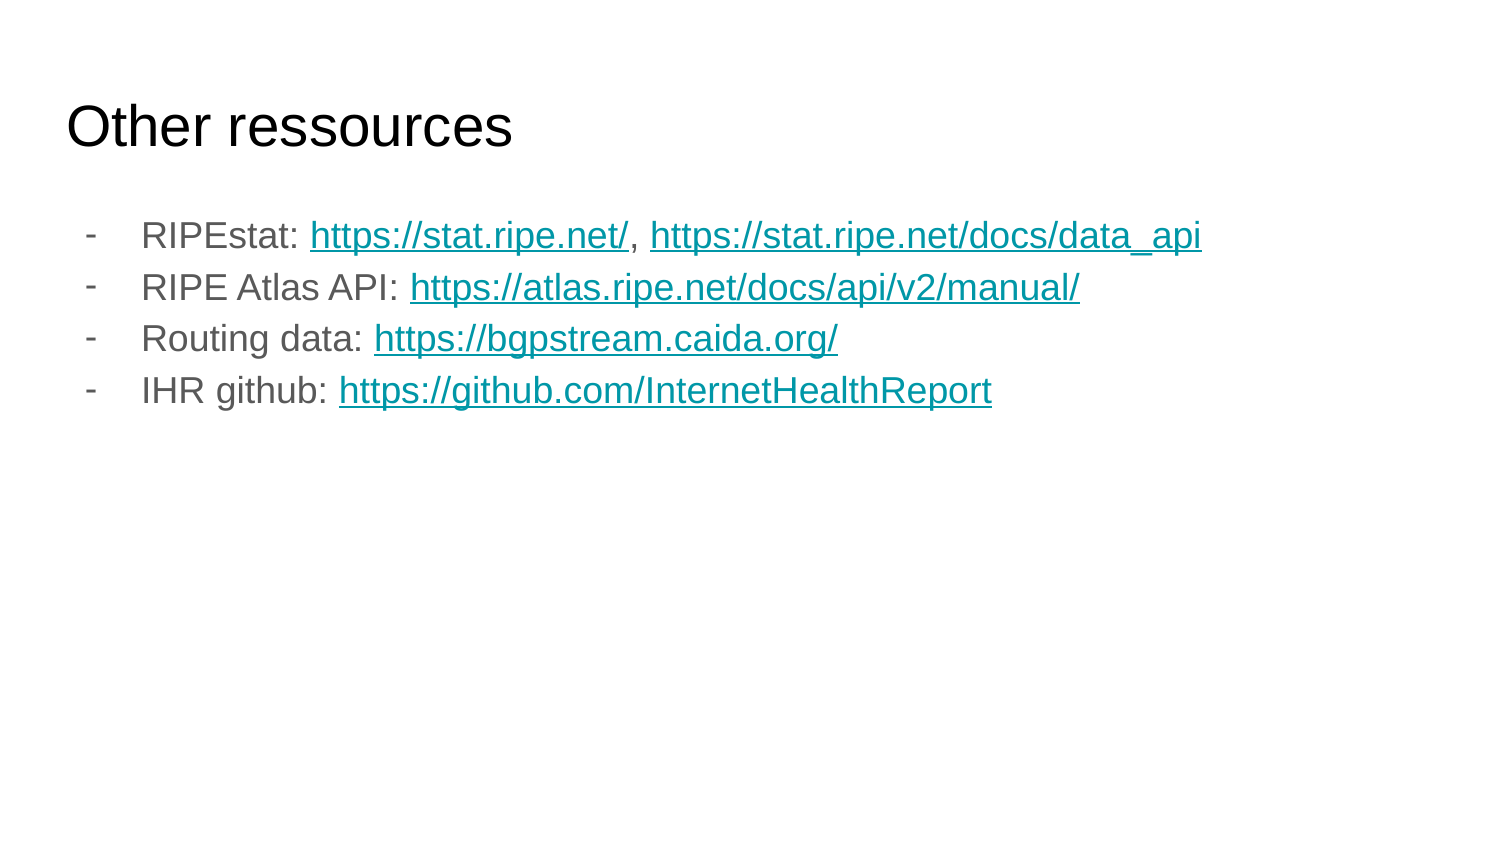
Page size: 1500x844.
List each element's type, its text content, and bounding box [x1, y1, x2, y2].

list RIPEstat: https://stat.ripe.net/, https://stat.ripe.net/docs/data_api RIPE Atlas API: https://atlas.ripe.net/docs/api/v2/manual/ Routing data: https://bgpstream.caida.org/ IHR github: https://github.com/InternetHealthReport [51, 189, 1449, 750]
title Other ressources [51, 72, 1449, 167]
